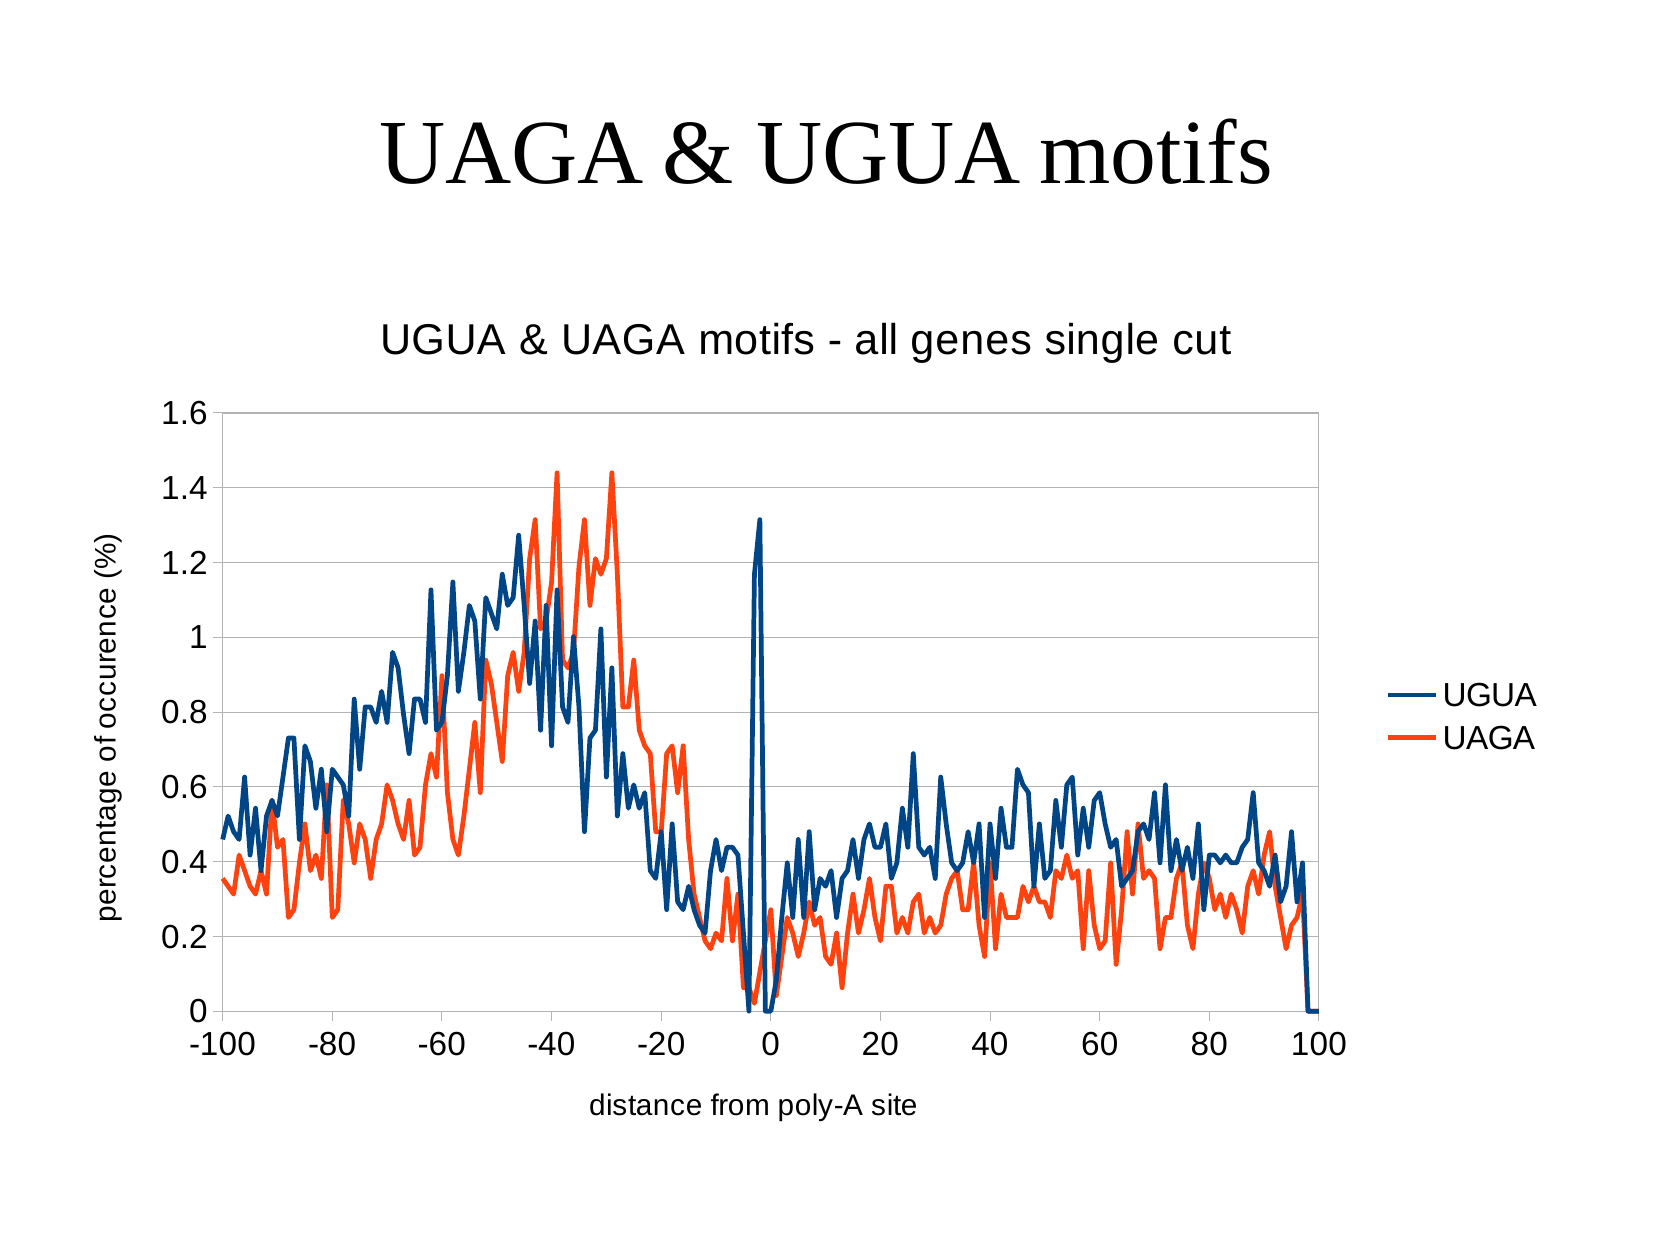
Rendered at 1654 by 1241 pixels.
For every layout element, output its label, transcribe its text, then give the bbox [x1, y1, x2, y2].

title UAGA & UGUA motifs [82, 49, 1571, 257]
chart [53, 277, 1561, 1156]
